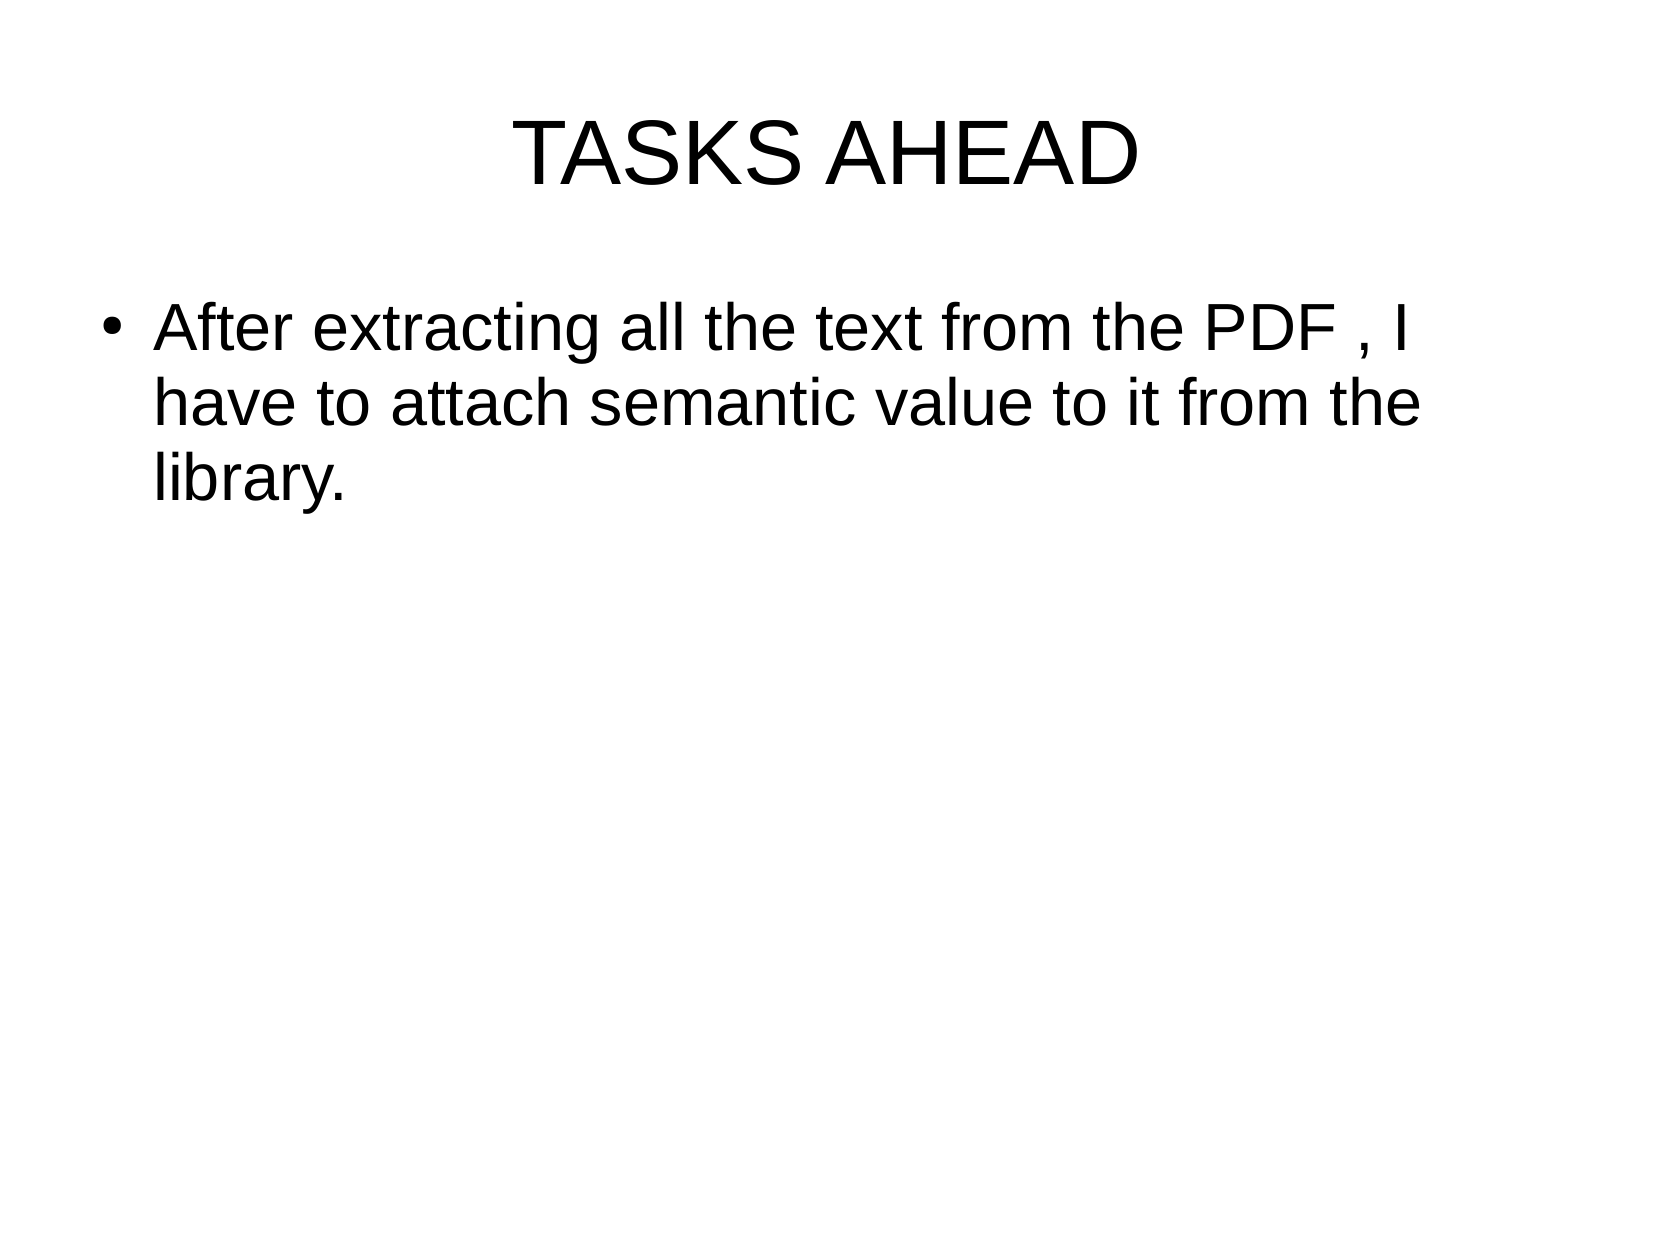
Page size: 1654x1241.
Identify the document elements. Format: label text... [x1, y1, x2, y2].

title TASKS AHEAD [82, 49, 1571, 257]
list After extracting all the text from the PDF , I have to attach semantic value to it from the library. [82, 290, 1571, 1010]
